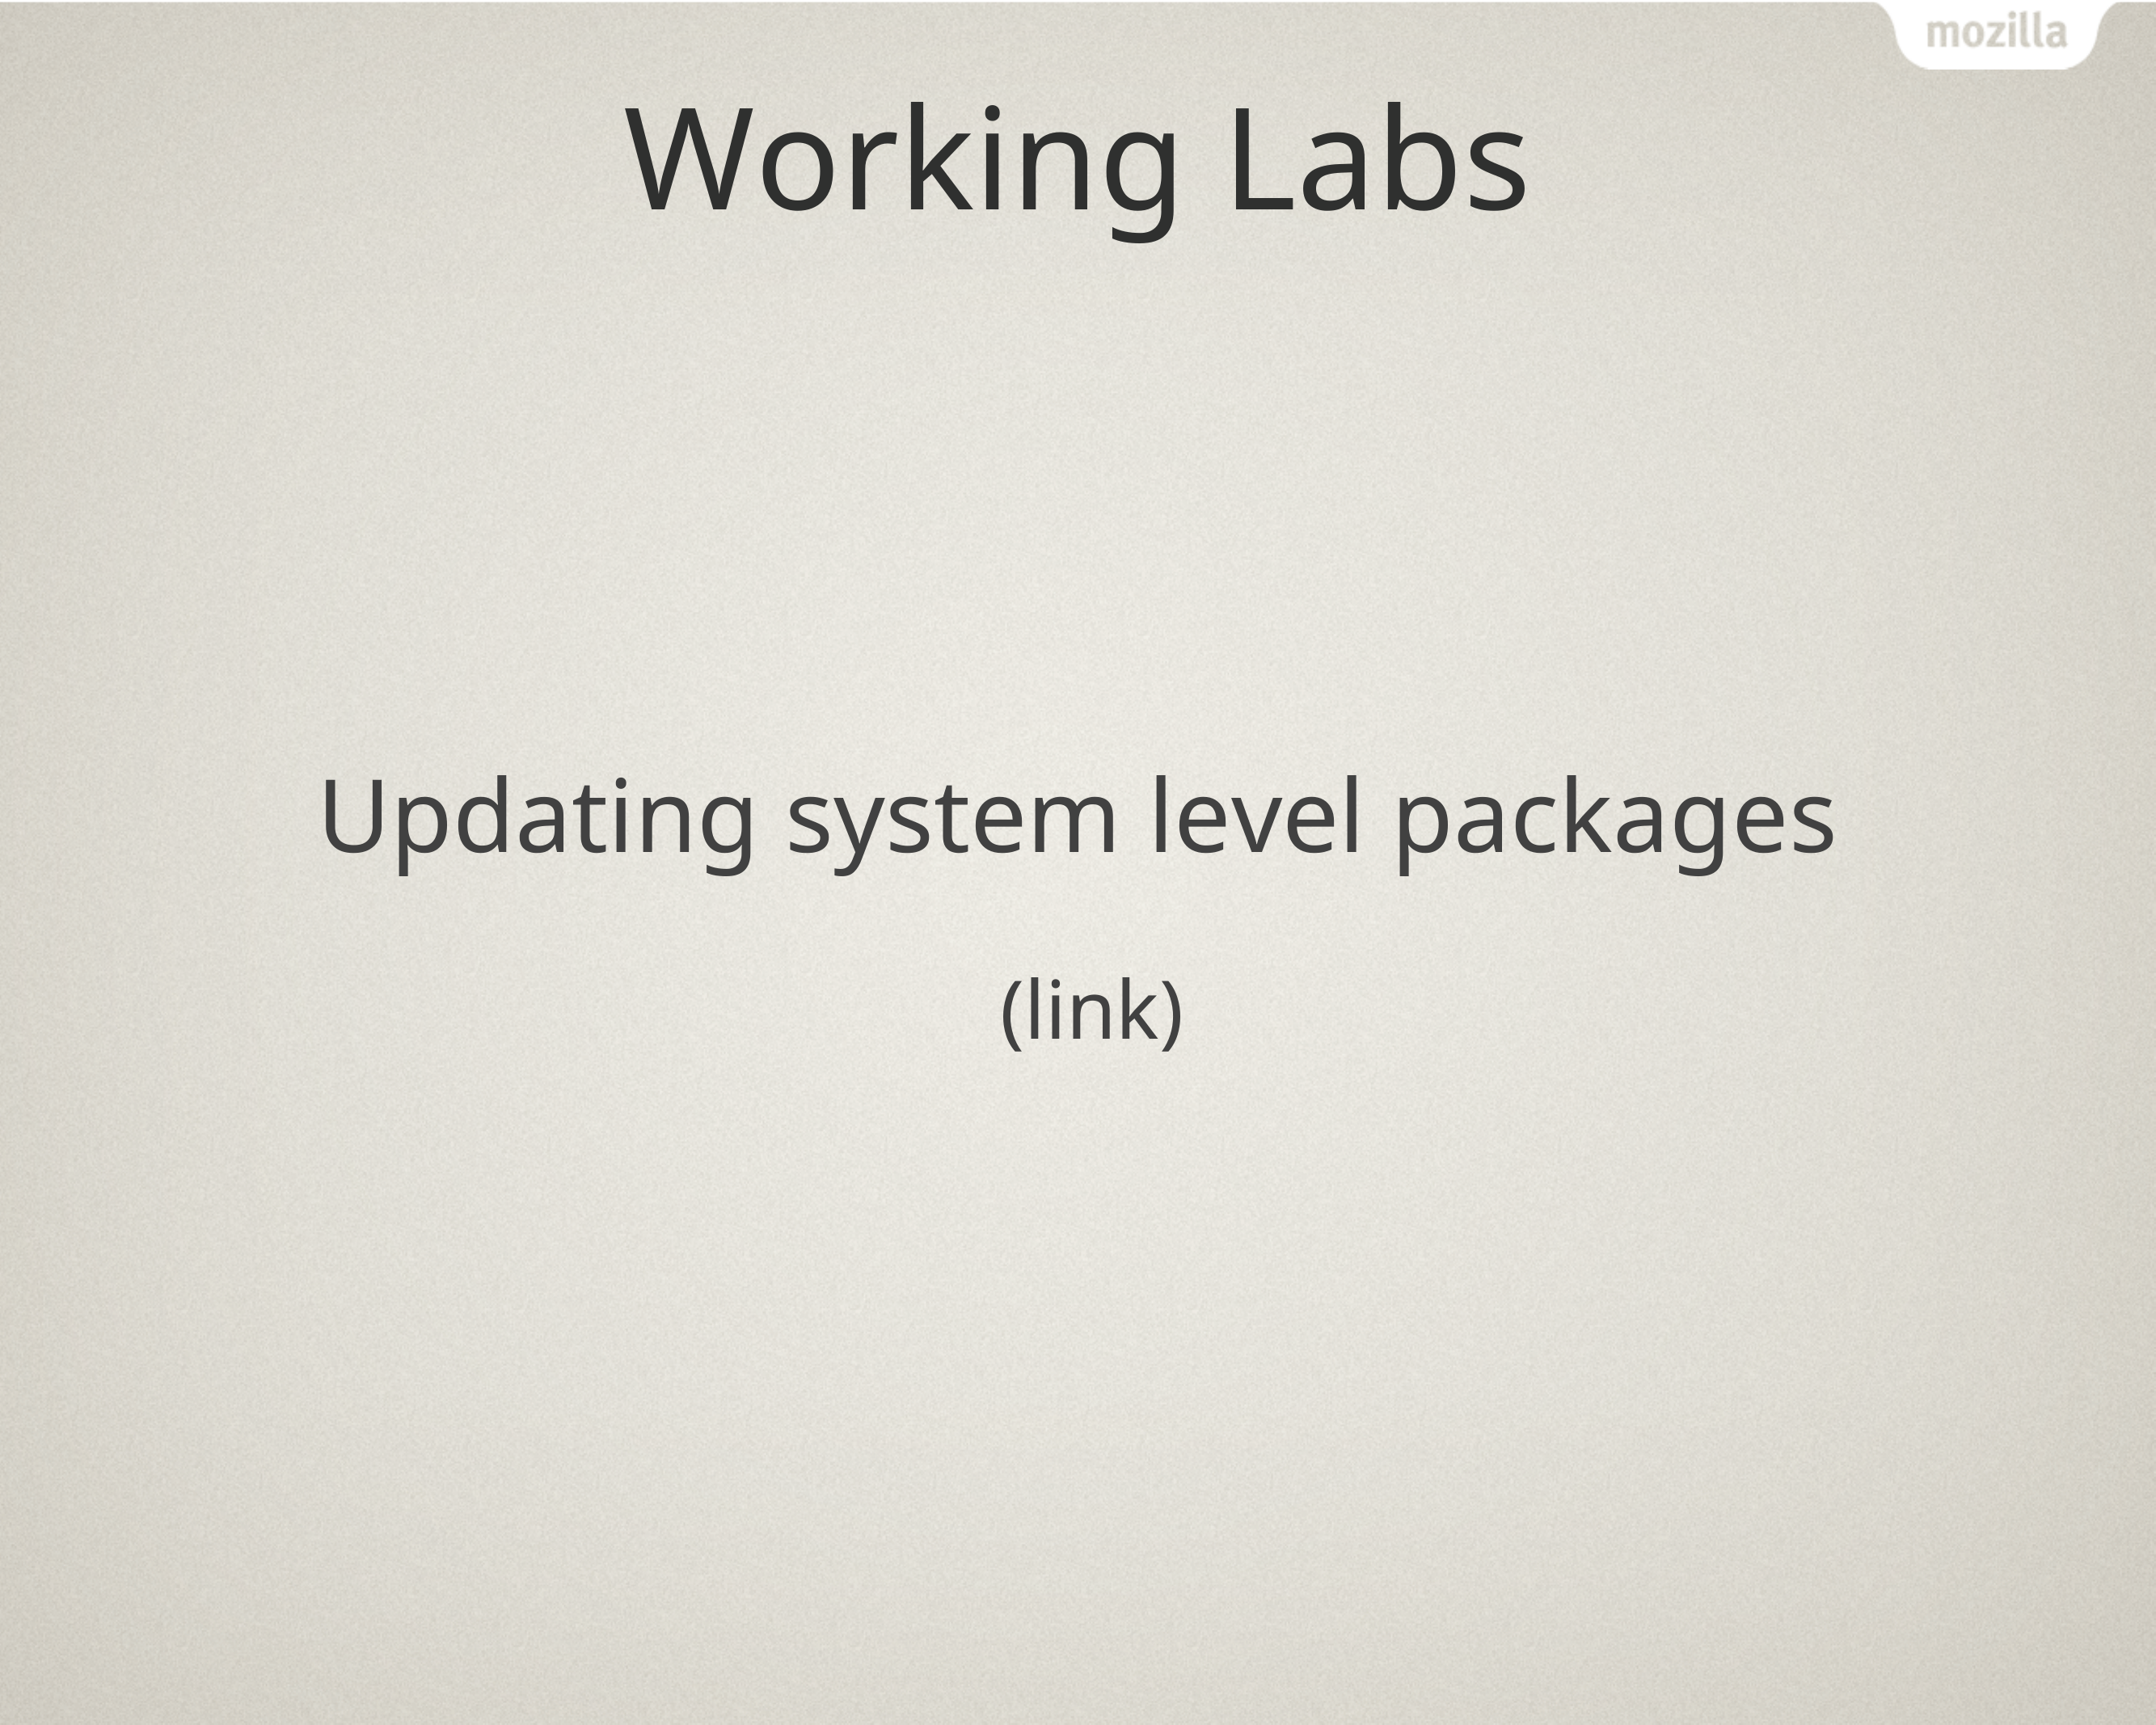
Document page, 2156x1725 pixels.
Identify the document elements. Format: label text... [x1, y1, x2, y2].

picture [0, 0, 2156, 1725]
subtitle Updating system level packages (link) [108, 403, 2048, 1404]
title Working Labs [58, 45, 2097, 261]
